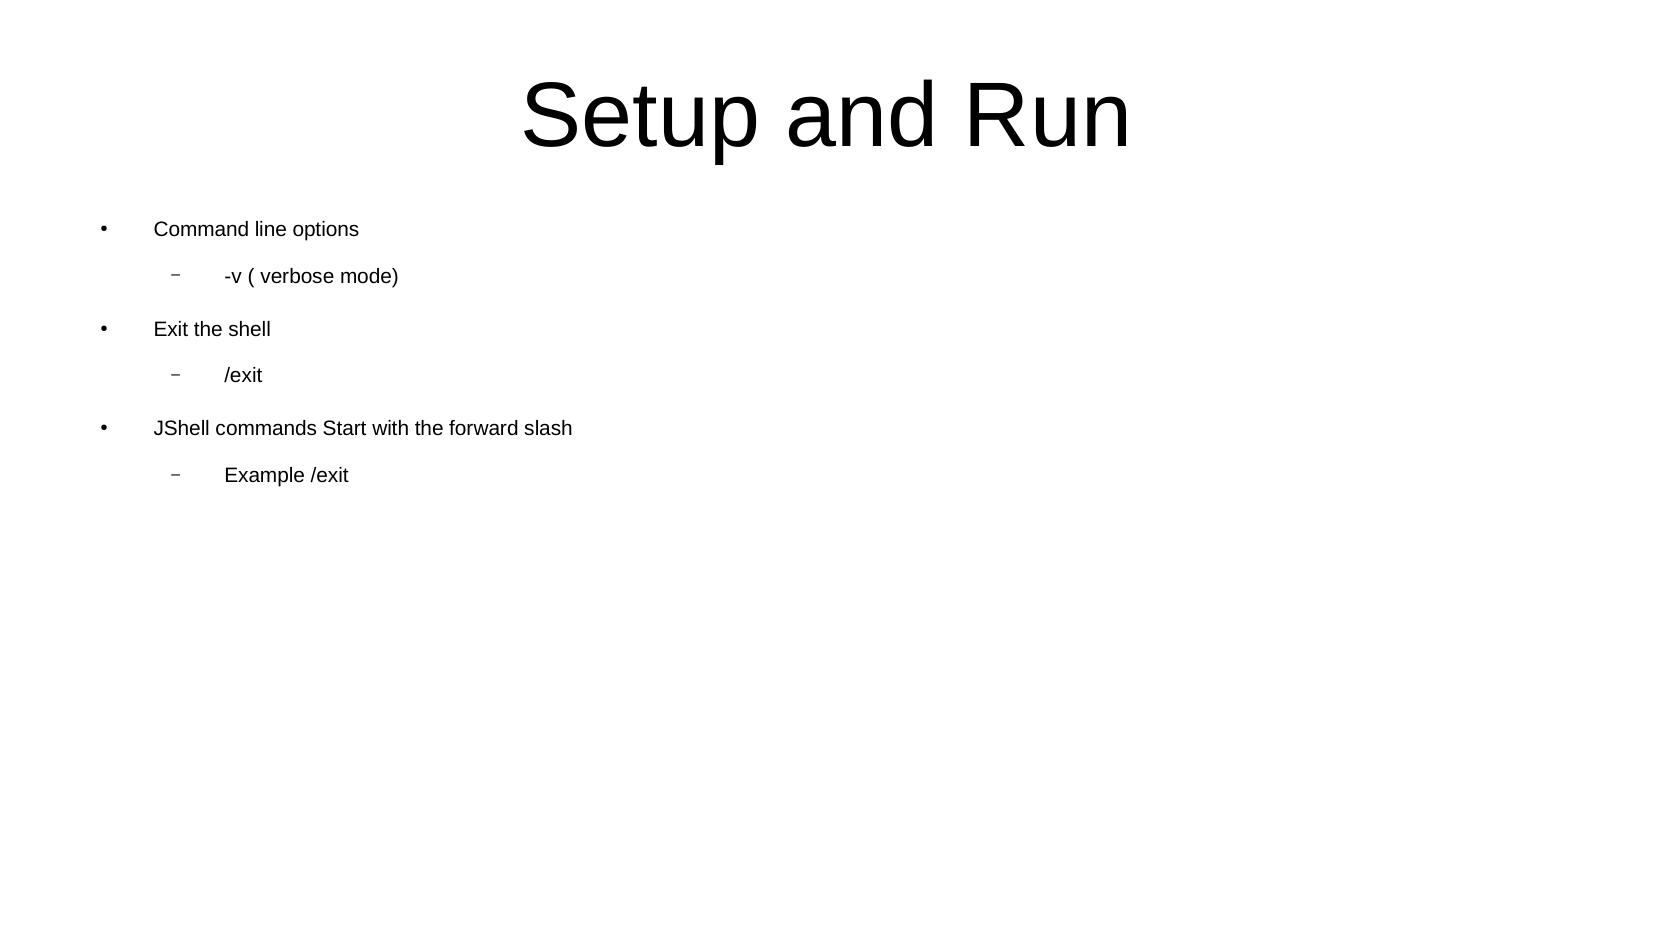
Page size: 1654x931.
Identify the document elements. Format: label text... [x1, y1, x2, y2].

title Setup and Run [82, 37, 1571, 193]
list Command line options -v ( verbose mode) Exit the shell /exit JShell commands Start with the forward slash Example /exit [82, 217, 1621, 916]
